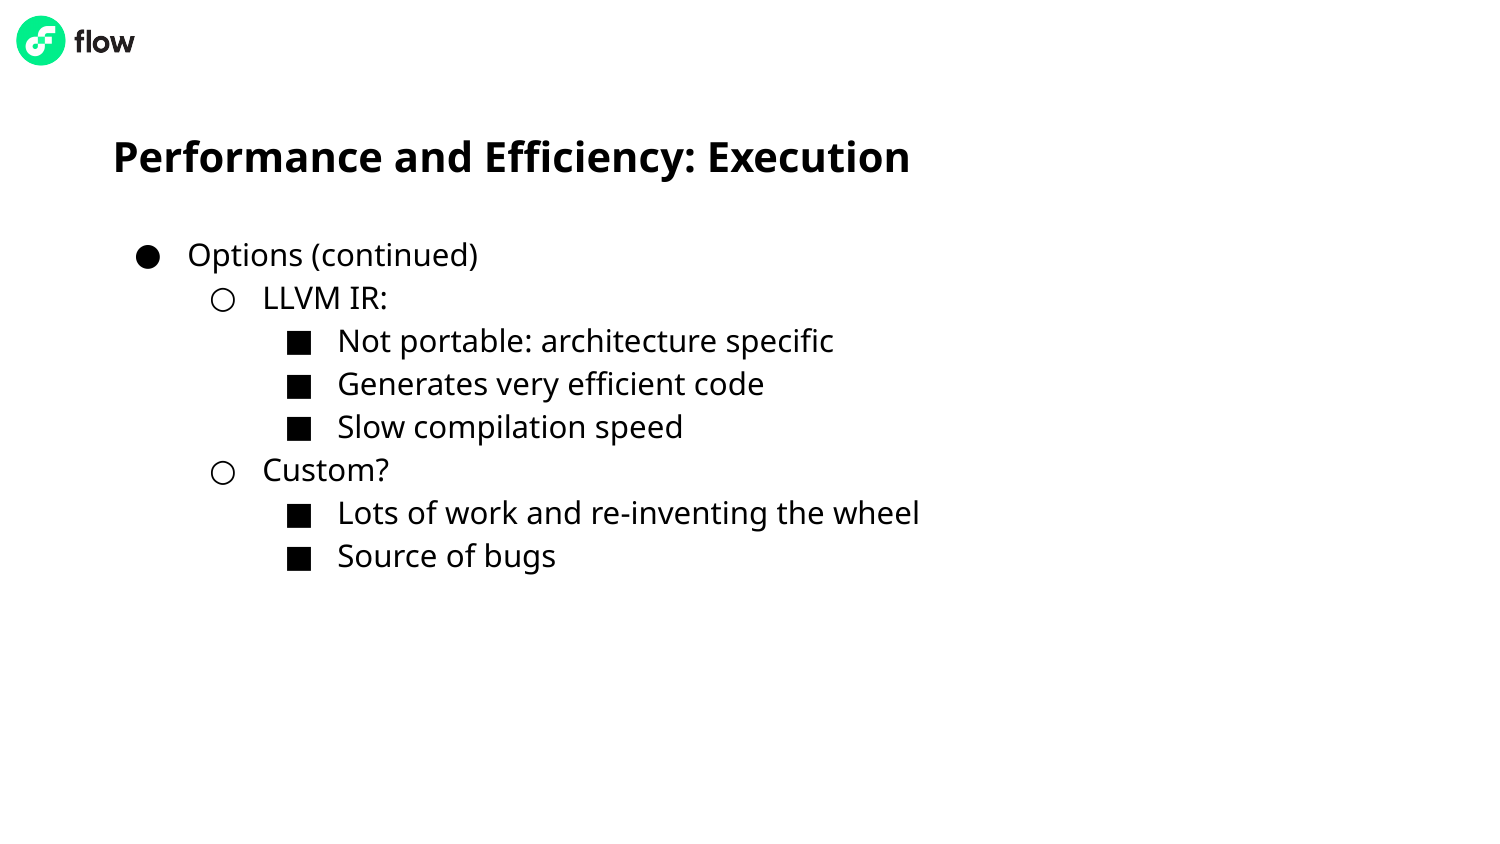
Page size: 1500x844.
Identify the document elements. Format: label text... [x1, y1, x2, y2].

picture [14, 14, 137, 67]
text_box Options (continued) LLVM IR: Not portable: architecture specific Generates very efficient code Slow compilation speed Custom? Lots of work and re-inventing the wheel Source of bugs [97, 214, 1409, 777]
text_box Performance and Efficiency: Execution [97, 115, 1156, 197]
